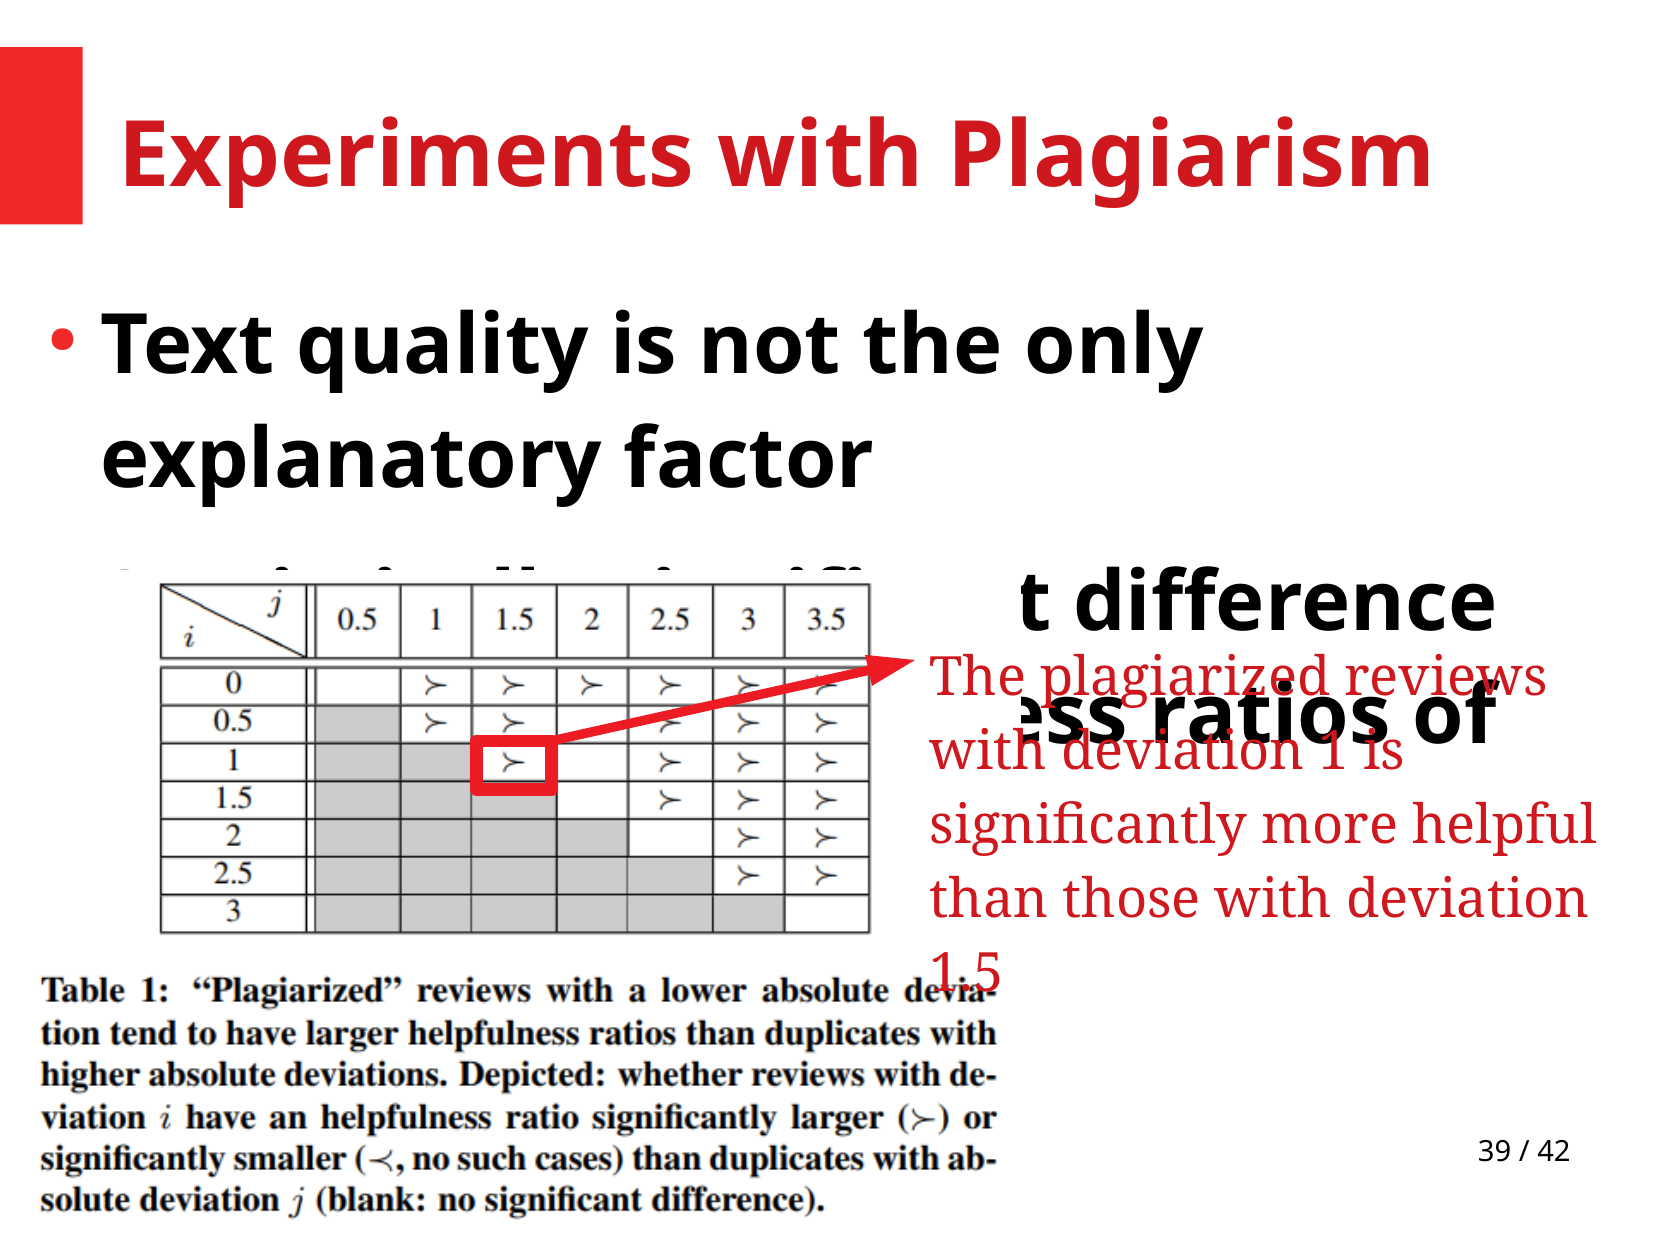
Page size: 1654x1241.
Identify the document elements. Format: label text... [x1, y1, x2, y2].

text_box The plagiarized reviews with deviation 1 is significantly more helpful than those with deviation 1.5 [915, 630, 1636, 916]
picture [483, 747, 545, 783]
title Experiments with Plagiarism [118, 49, 1571, 257]
picture [30, 570, 1021, 1231]
list Text quality is not the only explanatory factor Statistically significant difference between the helpfulness ratios of plagiarized pairs [30, 285, 1636, 564]
